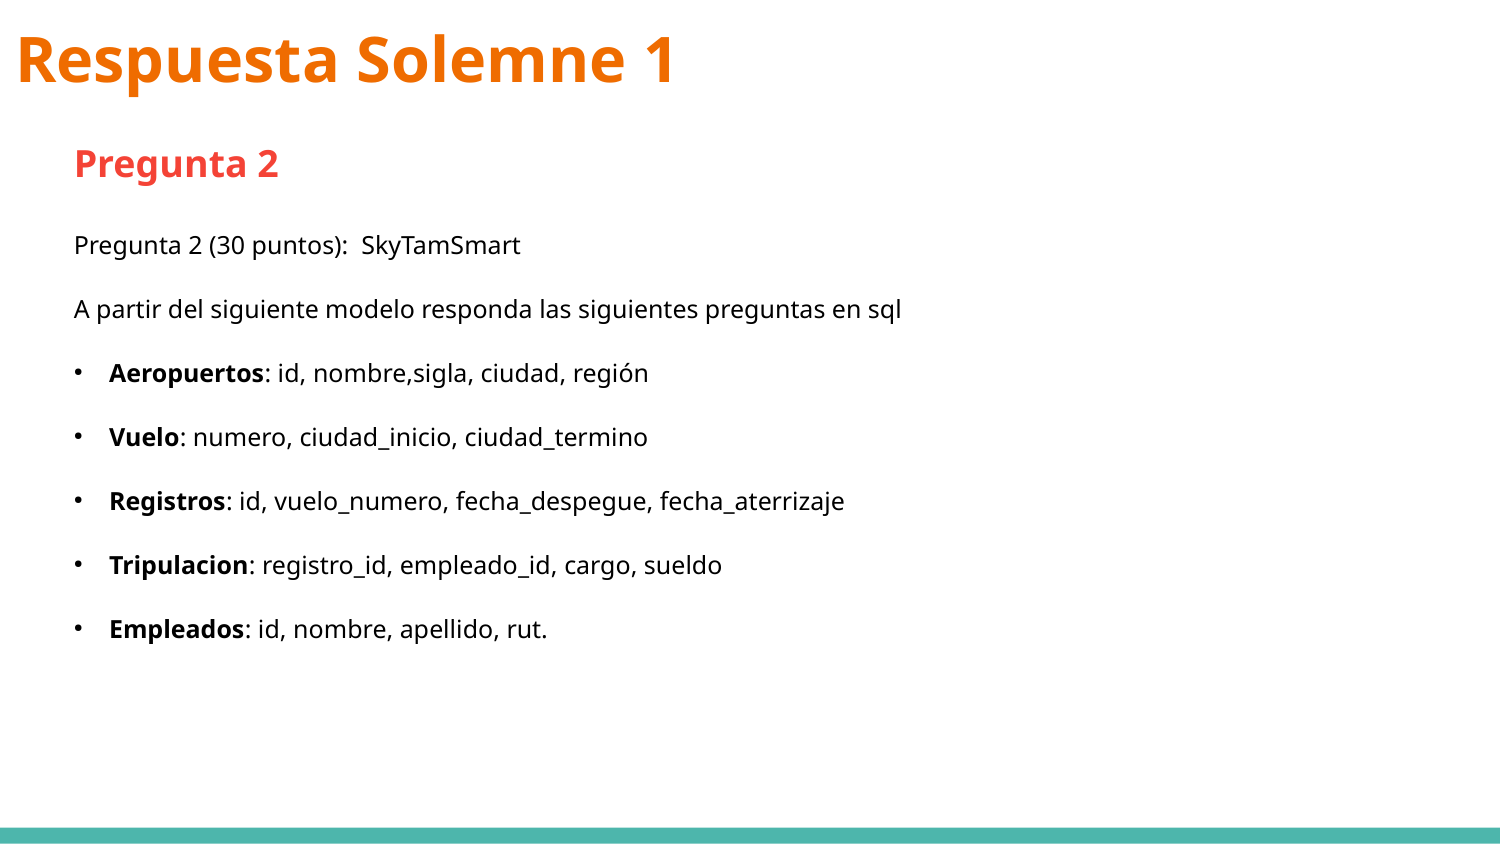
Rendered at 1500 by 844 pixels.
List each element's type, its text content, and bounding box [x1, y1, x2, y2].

title Respuesta Solemne 1 [0, 0, 1398, 116]
text_box Pregunta 2 Pregunta 2 (30 puntos): SkyTamSmart A partir del siguiente modelo responda las siguientes preguntas en sql Aeropuertos: id, nombre,sigla, ciudad, región Vuelo: numero, ciudad_inicio, ciudad_termino Registros: id, vuelo_numero, fecha_despegue, fecha_aterrizaje Tripulacion: registro_id, empleado_id, cargo, sueldo Empleados: id, nombre, apellido, rut. [59, 129, 1500, 844]
